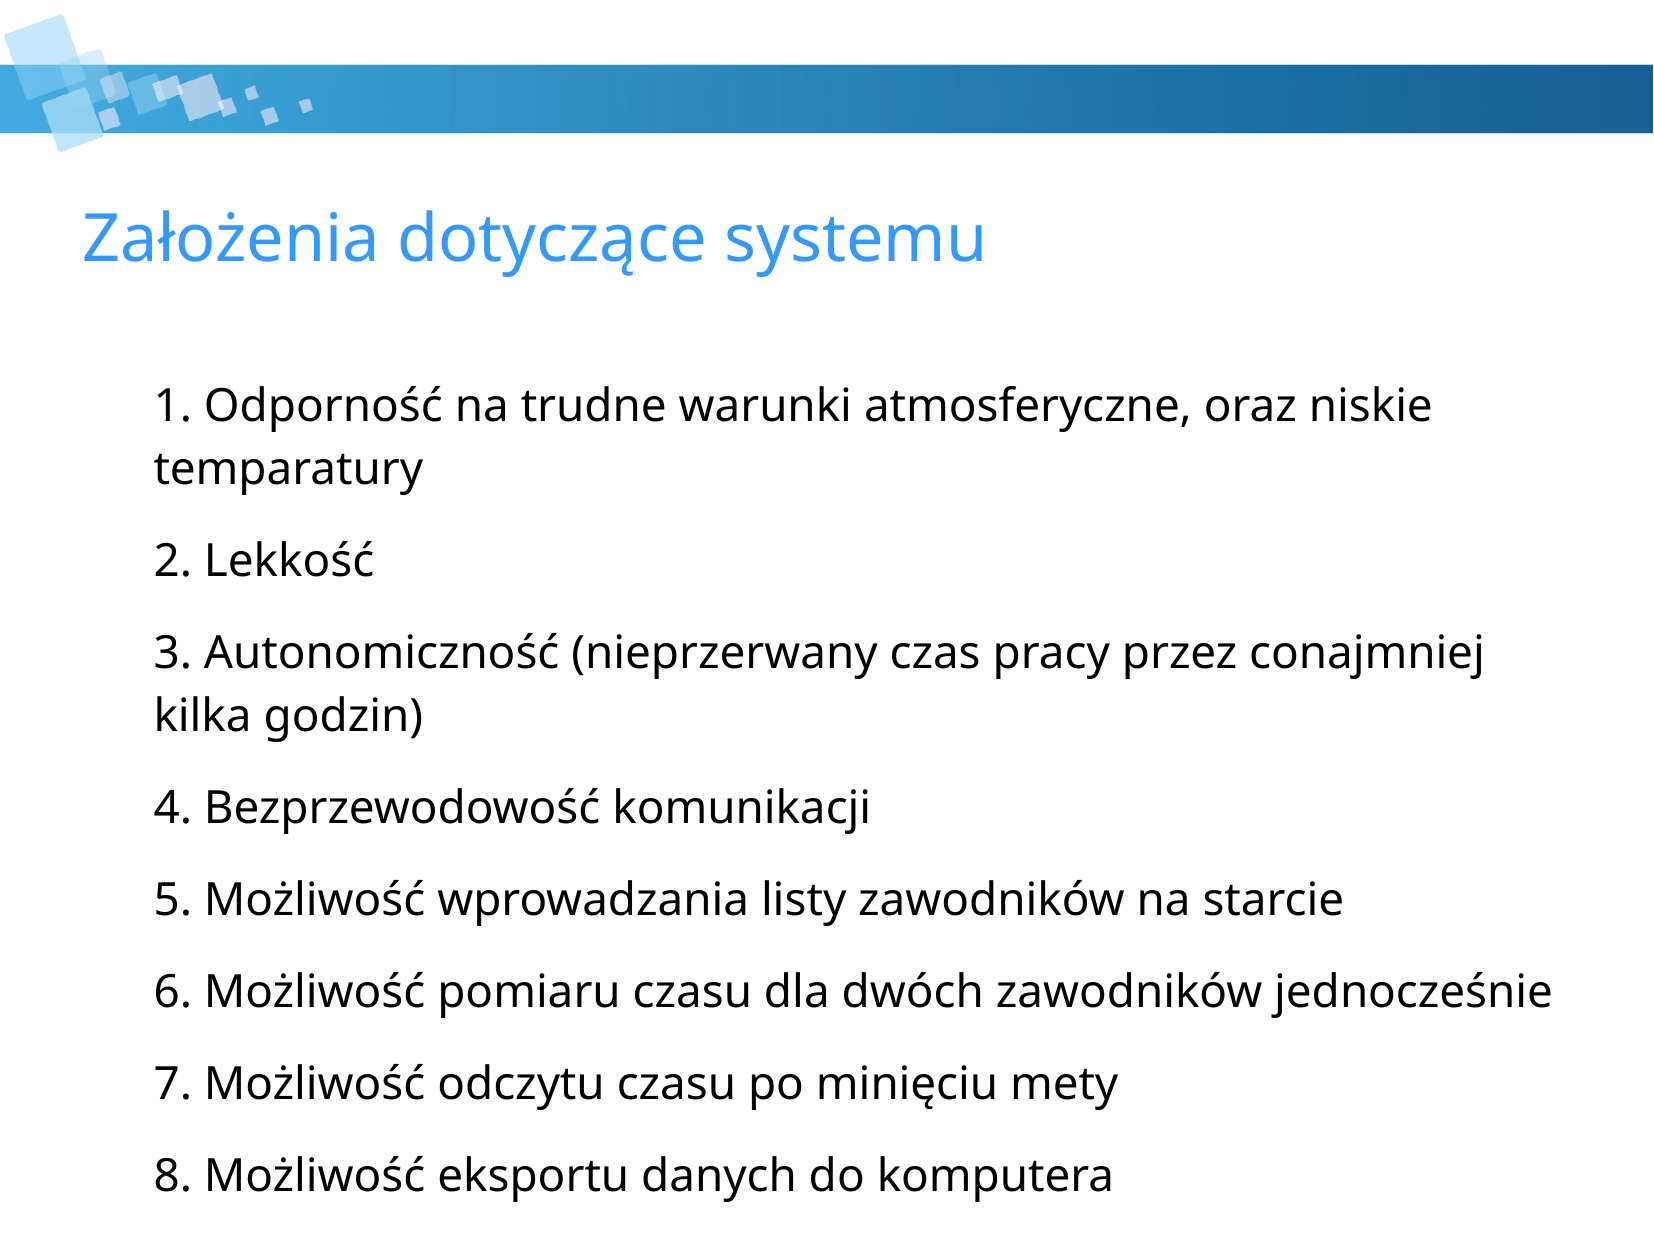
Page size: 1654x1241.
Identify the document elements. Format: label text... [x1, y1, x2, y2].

picture [0, 0, 1653, 1238]
list 1. Odporność na trudne warunki atmosferyczne, oraz niskie temparatury 2. Lekkość 3. Autonomiczność (nieprzerwany czas pracy przez conajmniej kilka godzin) 4. Bezprzewodowość komunikacji 5. Możliwość wprowadzania listy zawodników na starcie 6. Możliwość pomiaru czasu dla dwóch zawodników jednocześnie 7. Możliwość odczytu czasu po minięciu mety 8. Możliwość eksportu danych do komputera [82, 372, 1571, 1082]
title Założenia dotyczące systemu [82, 132, 1571, 340]
